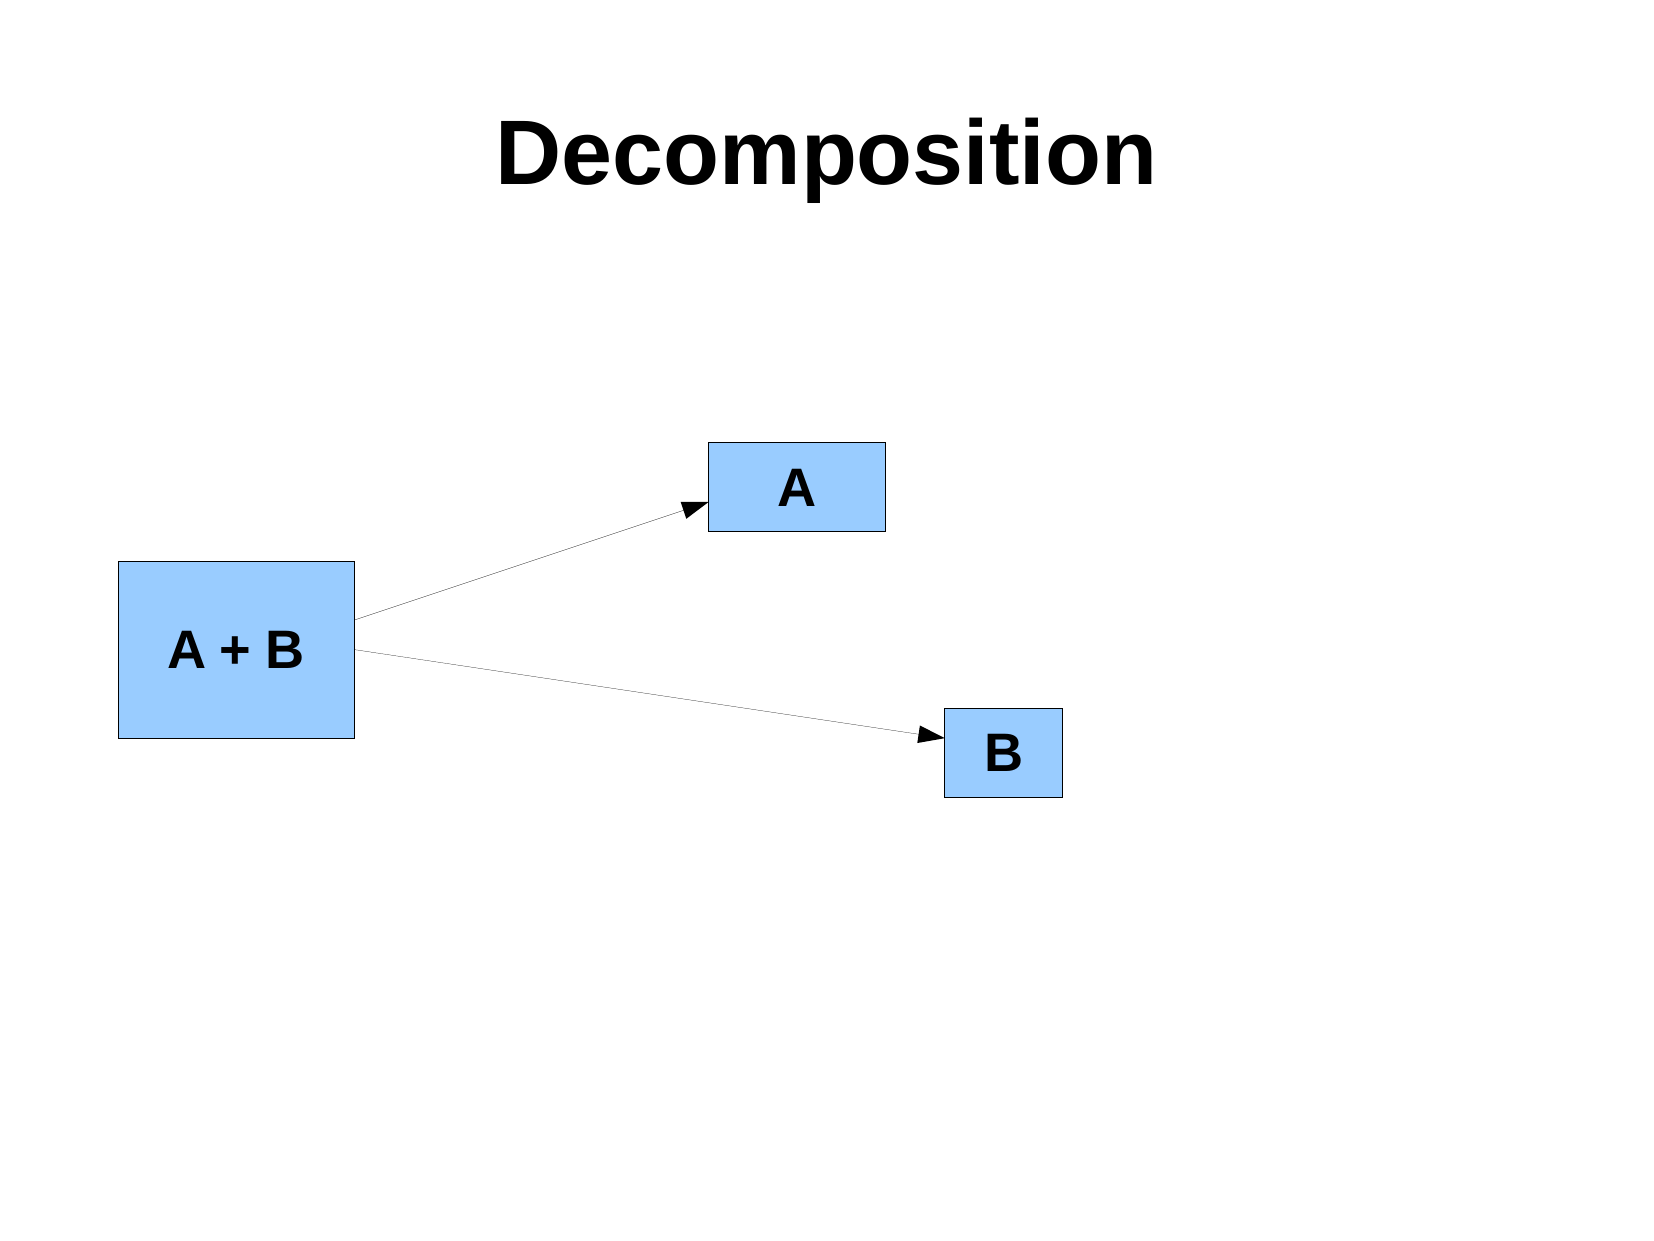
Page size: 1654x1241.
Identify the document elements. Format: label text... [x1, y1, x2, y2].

text_box A [708, 442, 886, 532]
text_box A + B [118, 561, 355, 739]
text_box B [944, 708, 1063, 798]
title Decomposition [82, 49, 1571, 257]
